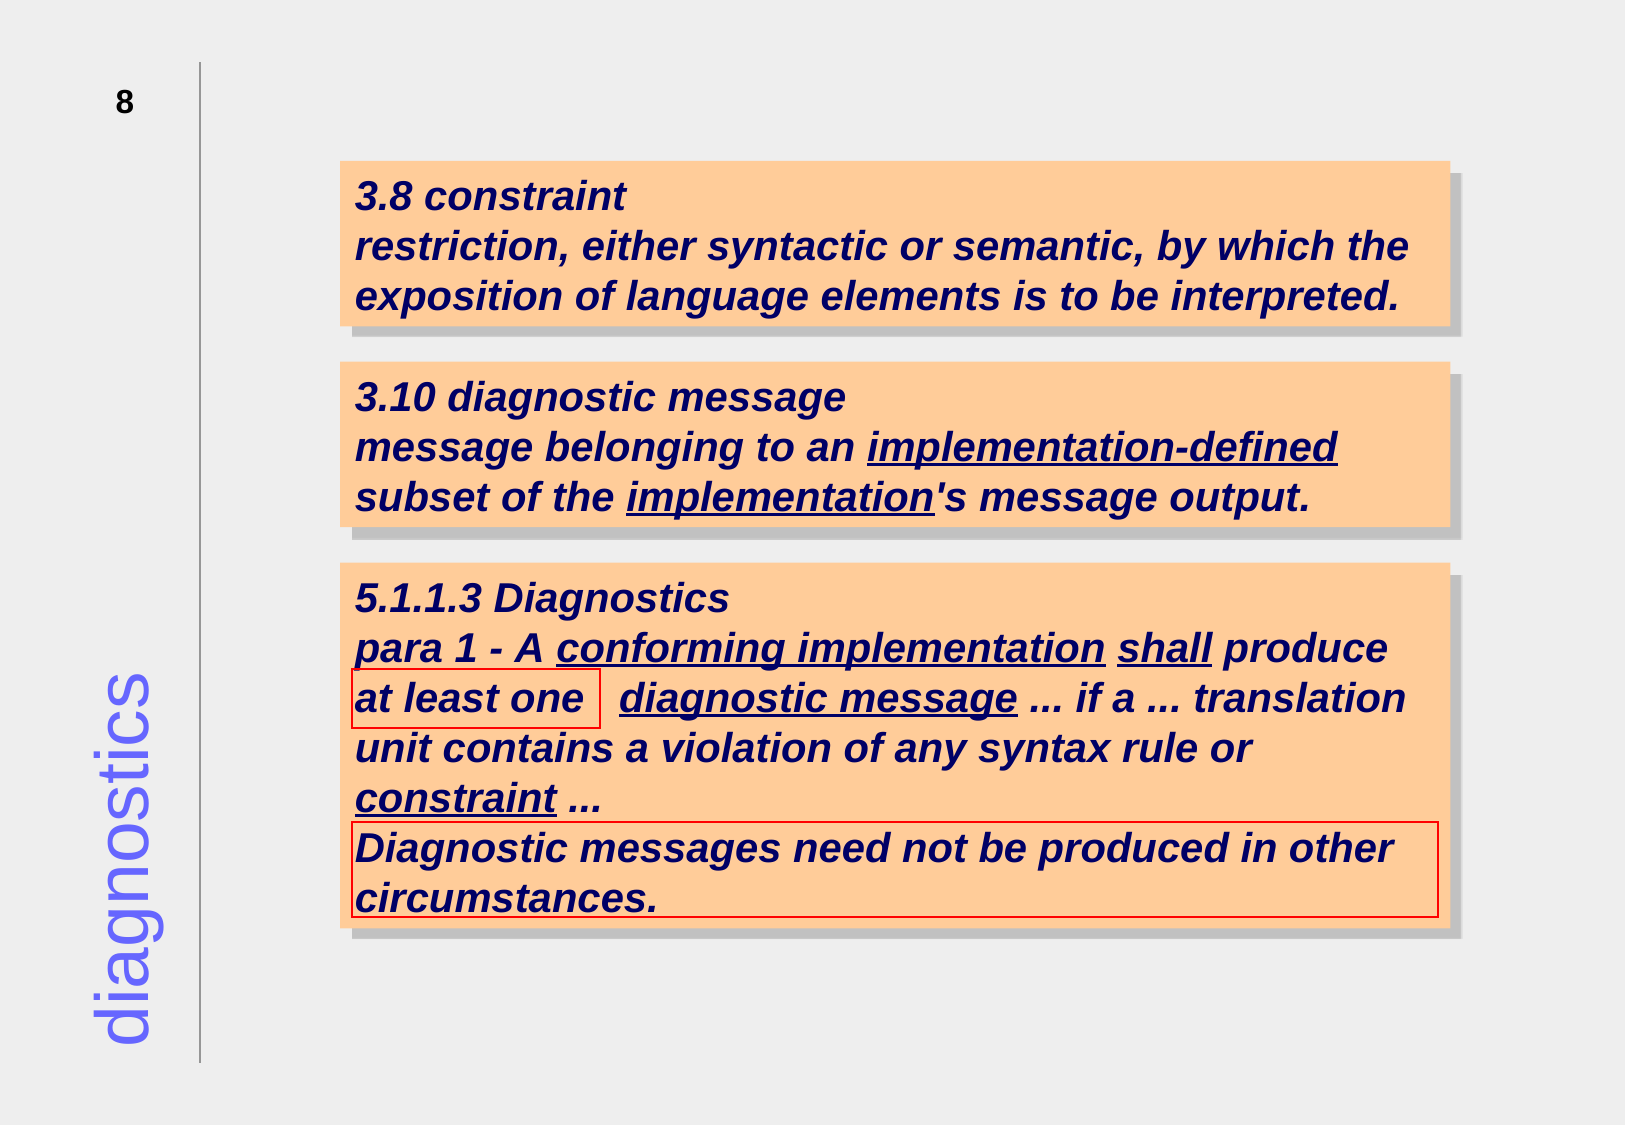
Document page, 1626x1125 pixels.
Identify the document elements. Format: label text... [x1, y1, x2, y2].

text_box 3.10 diagnostic message message belonging to an implementation-defined subset of the implementation's message output. [340, 361, 1451, 528]
text_box 3.8 constraint restriction, either syntactic or semantic, by which the exposition of language elements is to be interpreted. [340, 160, 1451, 327]
list [212, 62, 1550, 1063]
title diagnostics [50, 187, 188, 1063]
text_box 5.1.1.3 Diagnostics para 1 - A conforming implementation shall produce at least one diagnostic message ... if a ... translation unit contains a violation of any syntax rule or constraint ... Diagnostic messages need not be produced in other circumstances. [340, 562, 1451, 929]
